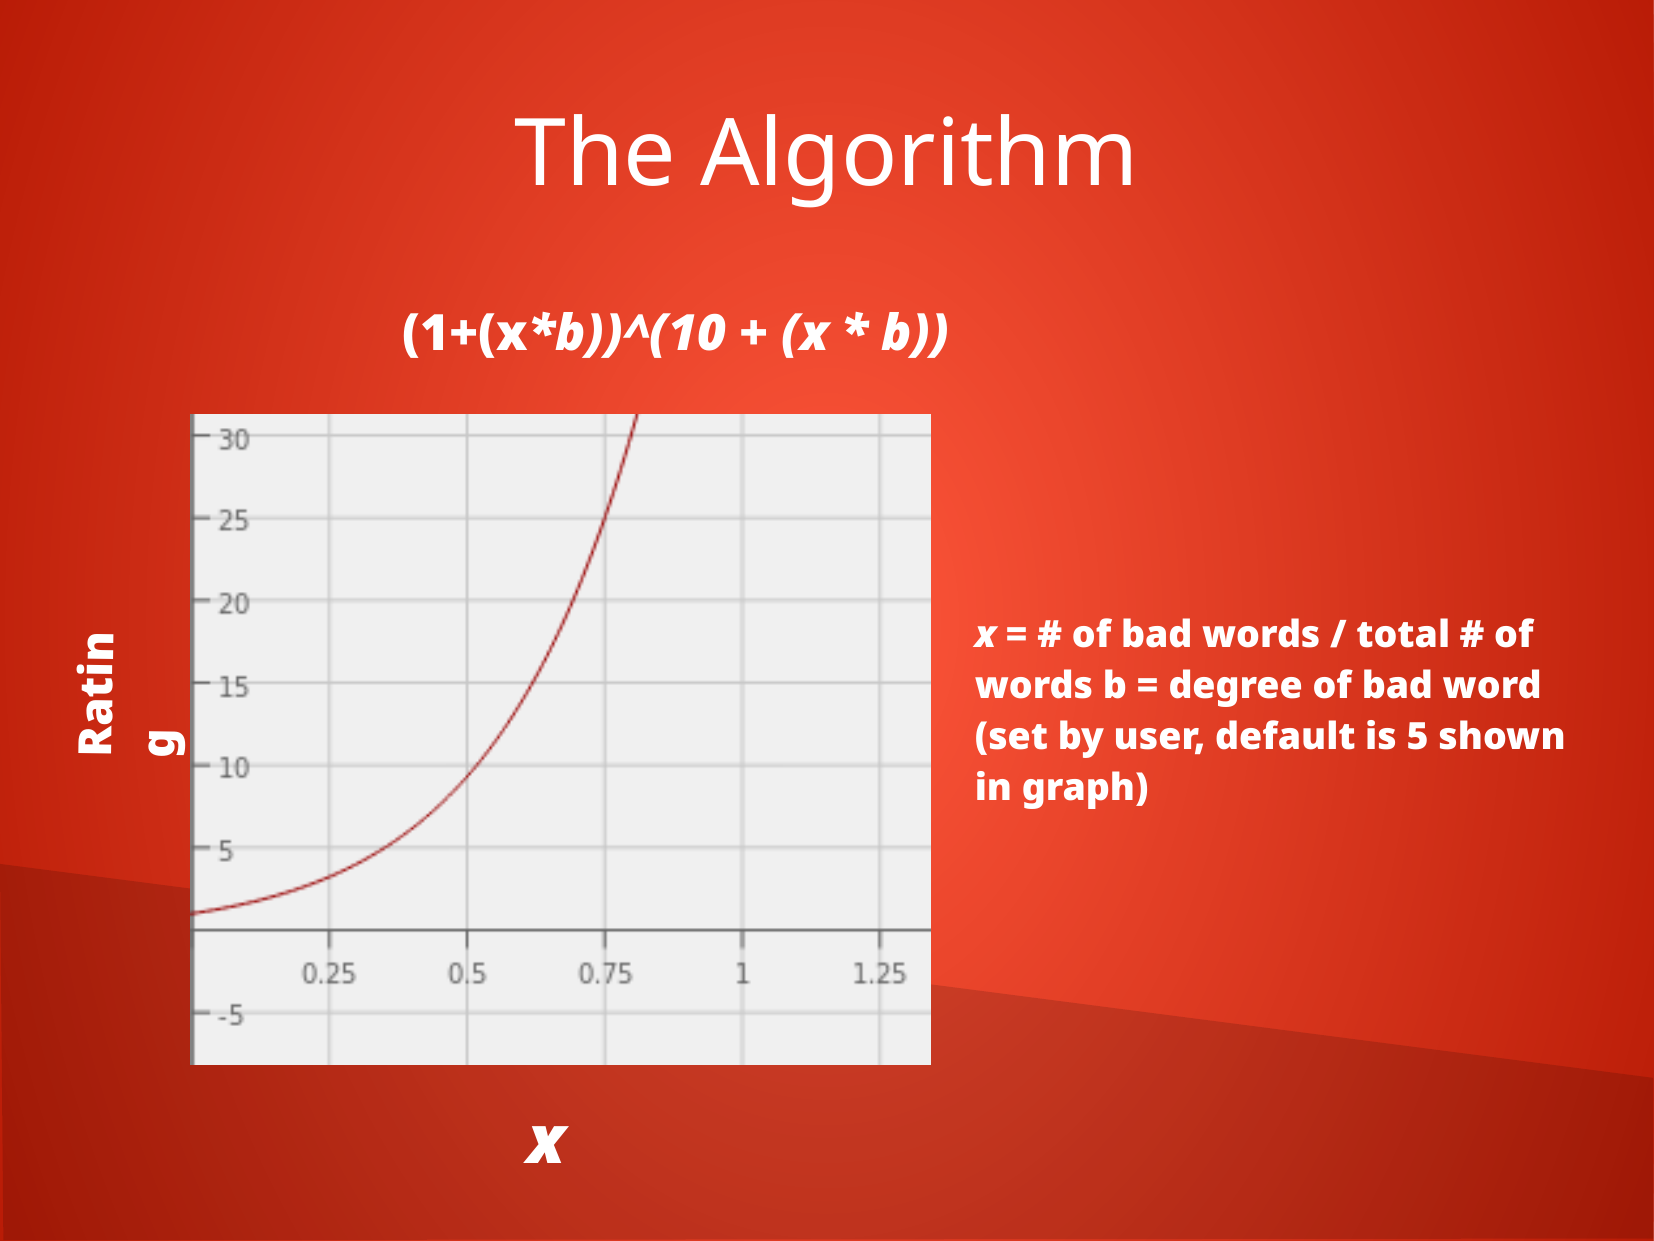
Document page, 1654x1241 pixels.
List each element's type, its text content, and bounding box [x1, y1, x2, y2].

text_box x = # of bad words / total # of words b = degree of bad word (set by user, default is 5 shown in graph) [960, 600, 1606, 750]
picture [190, 414, 931, 1066]
text_box x [513, 1085, 577, 1181]
title The Algorithm [82, 47, 1571, 252]
text_box (1+(x*b))^(10 + (x * b)) [387, 289, 888, 365]
text_box Rating [55, 607, 128, 773]
